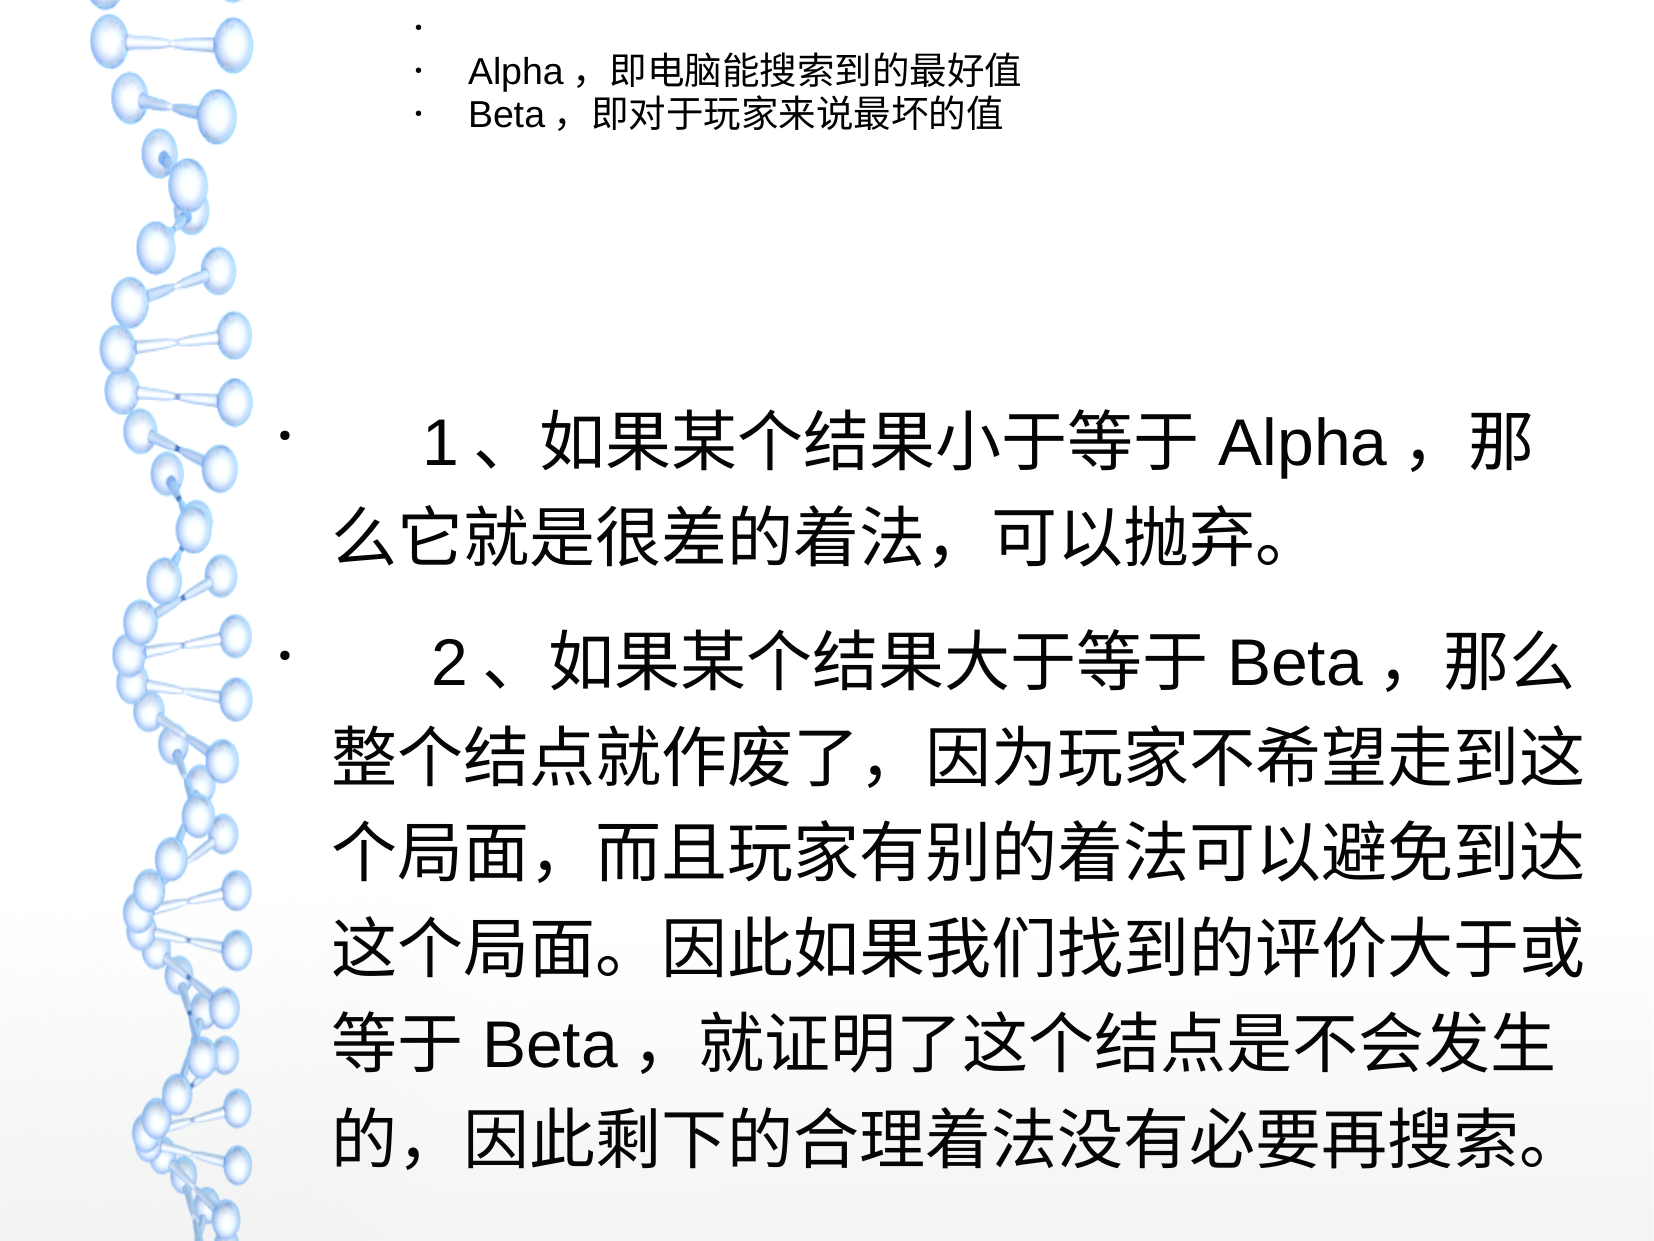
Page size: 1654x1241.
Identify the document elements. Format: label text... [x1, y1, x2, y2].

text_box Alpha，即电脑能搜索到的最好值 Beta，即对于玩家来说最坏的值 [382, 0, 1471, 305]
picture [0, 0, 1654, 1241]
list 1、如果某个结果小于等于Alpha，那么它就是很差的着法，可以抛弃。 2、如果某个结果大于等于Beta，那么整个结点就作废了，因为玩家不希望走到这个局面，而且玩家有别的着法可以避免到达这个局面。因此如果我们找到的评价大于或等于Beta，就证明了这个结点是不会发生的，因此剩下的合理着法没有必要再搜索。 [261, 389, 1591, 1216]
